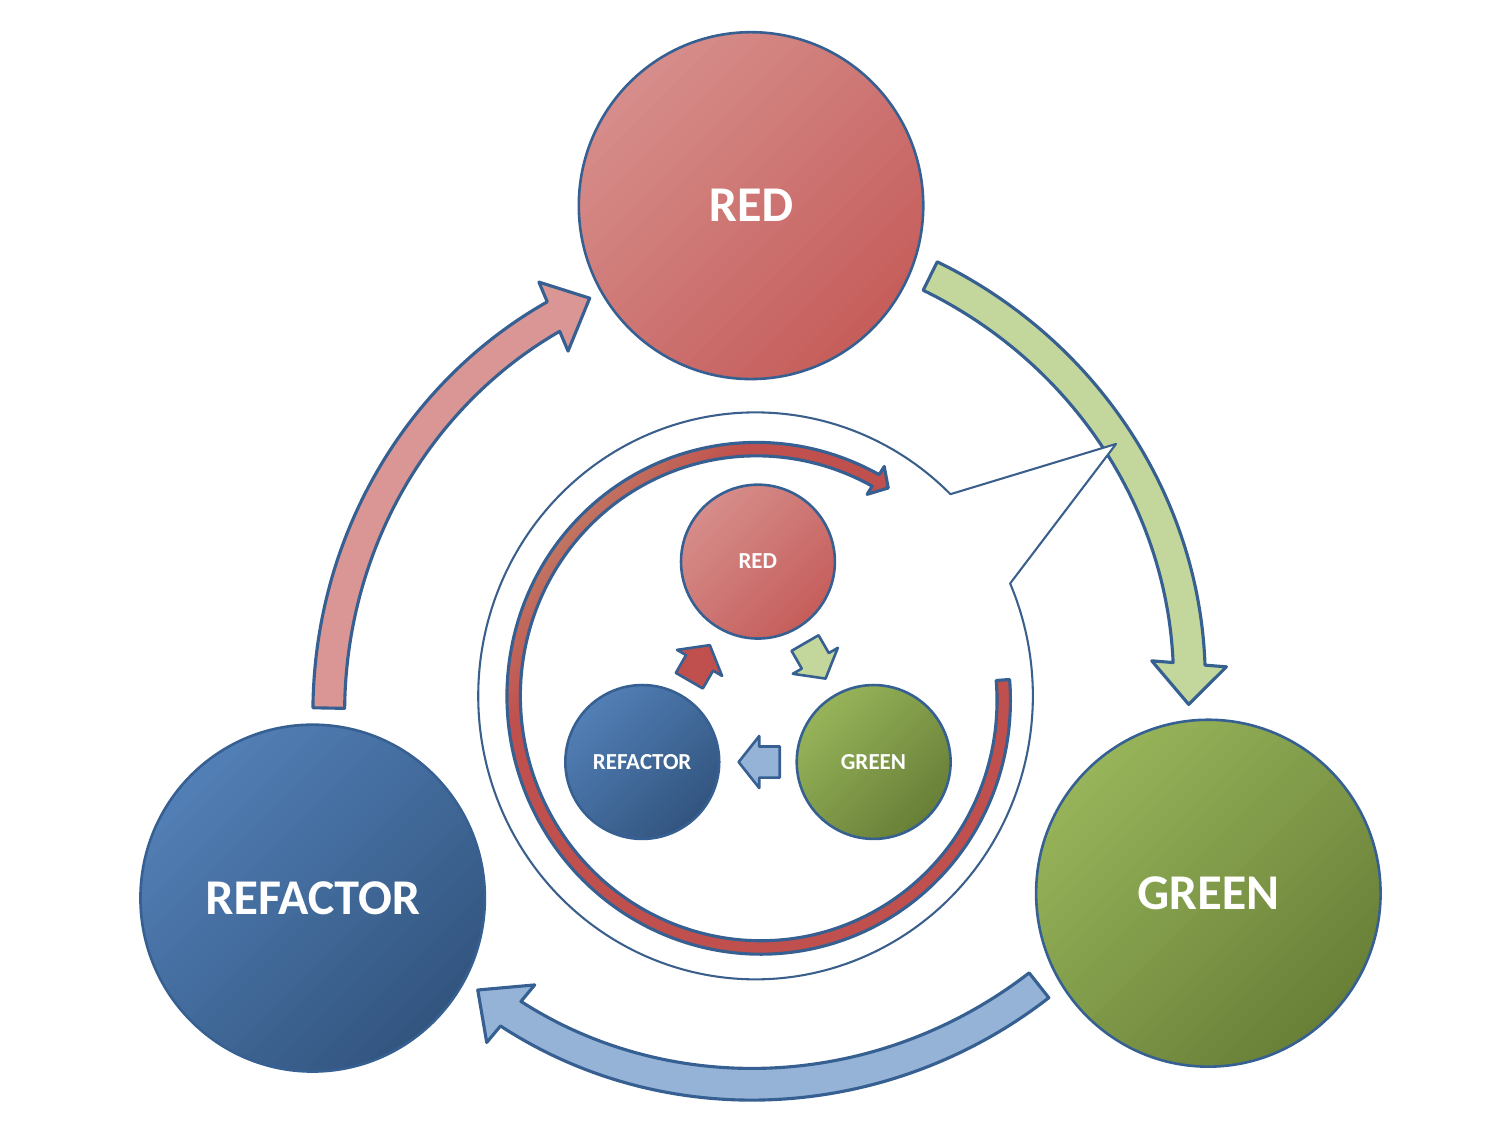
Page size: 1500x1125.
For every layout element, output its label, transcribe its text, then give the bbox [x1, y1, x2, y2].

text_box RED [681, 484, 835, 639]
text_box [477, 972, 1049, 1101]
text_box RED [578, 32, 924, 380]
text_box REFACTOR [565, 685, 720, 839]
text_box GREEN [1036, 719, 1381, 1067]
text_box [312, 282, 590, 709]
text_box [478, 261, 1227, 980]
text_box REFACTOR [140, 724, 485, 1072]
text_box GREEN [796, 685, 951, 839]
